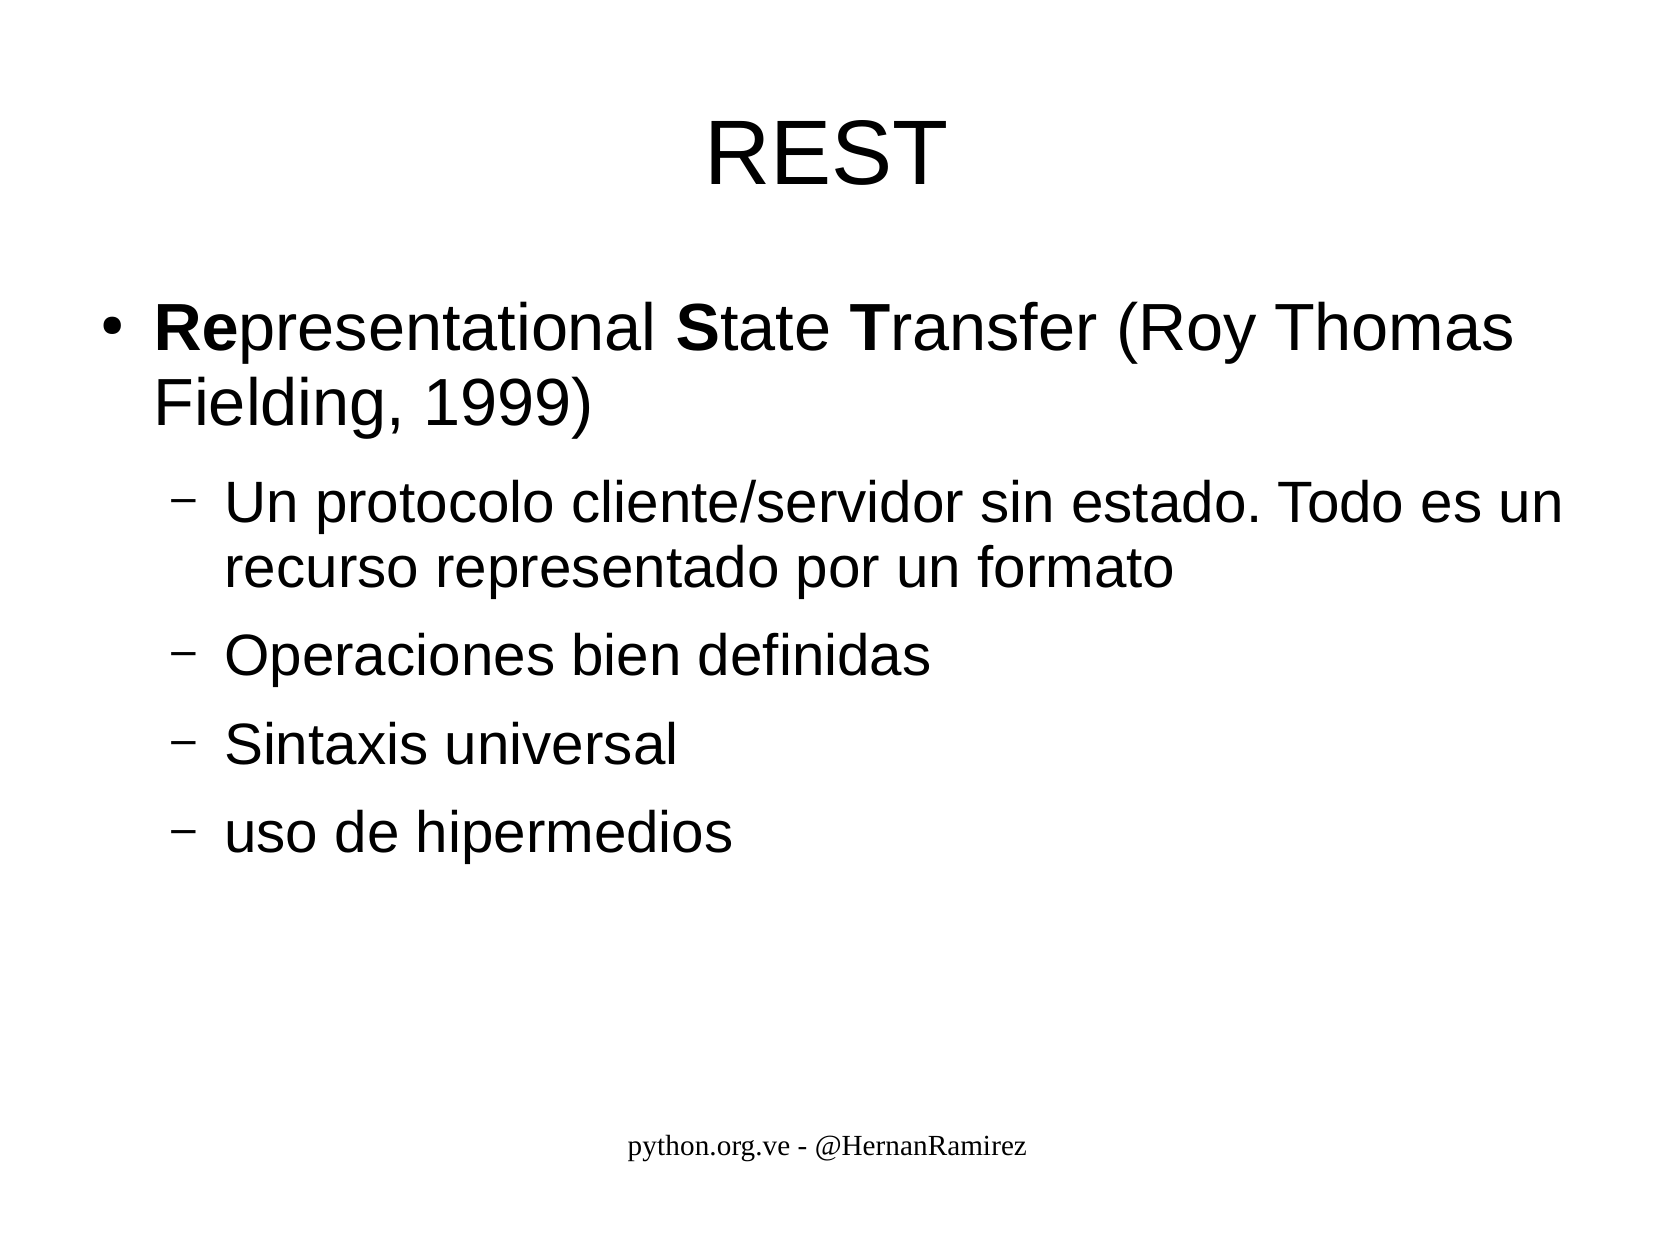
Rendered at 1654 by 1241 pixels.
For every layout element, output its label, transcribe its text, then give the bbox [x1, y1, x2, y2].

list Representational State Transfer (Roy Thomas Fielding, 1999) Un protocolo cliente/servidor sin estado. Todo es un recurso representado por un formato Operaciones bien definidas Sintaxis universal uso de hipermedios [82, 290, 1571, 1010]
title REST [82, 49, 1571, 257]
